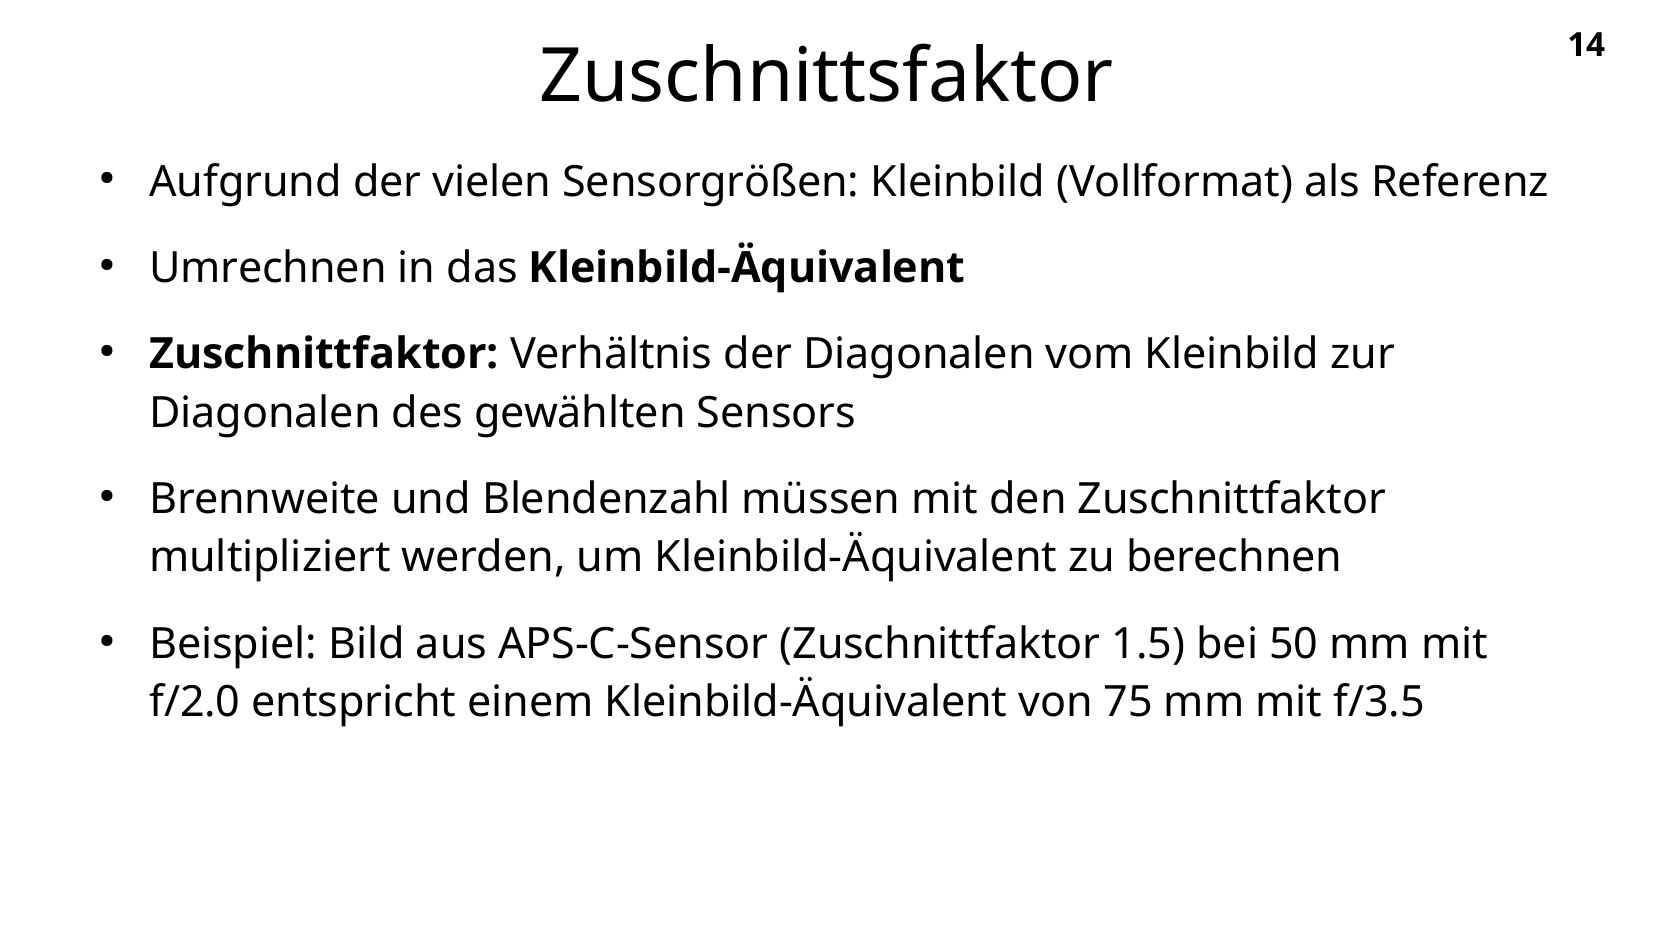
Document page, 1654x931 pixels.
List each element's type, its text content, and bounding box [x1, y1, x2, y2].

list Aufgrund der vielen Sensorgrößen: Kleinbild (Vollformat) als Referenz Umrechnen in das Kleinbild-Äquivalent Zuschnittfaktor: Verhältnis der Diagonalen vom Kleinbild zur Diagonalen des gewählten Sensors Brennweite und Blendenzahl müssen mit den Zuschnittfaktor multipliziert werden, um Kleinbild-Äquivalent zu berechnen Beispiel: Bild aus APS-C-Sensor (Zuschnittfaktor 1.5) bei 50 mm mit f/2.0 entspricht einem Kleinbild-Äquivalent von 75 mm mit f/3.5 [82, 150, 1571, 811]
title Zuschnittsfaktor [82, 13, 1571, 132]
